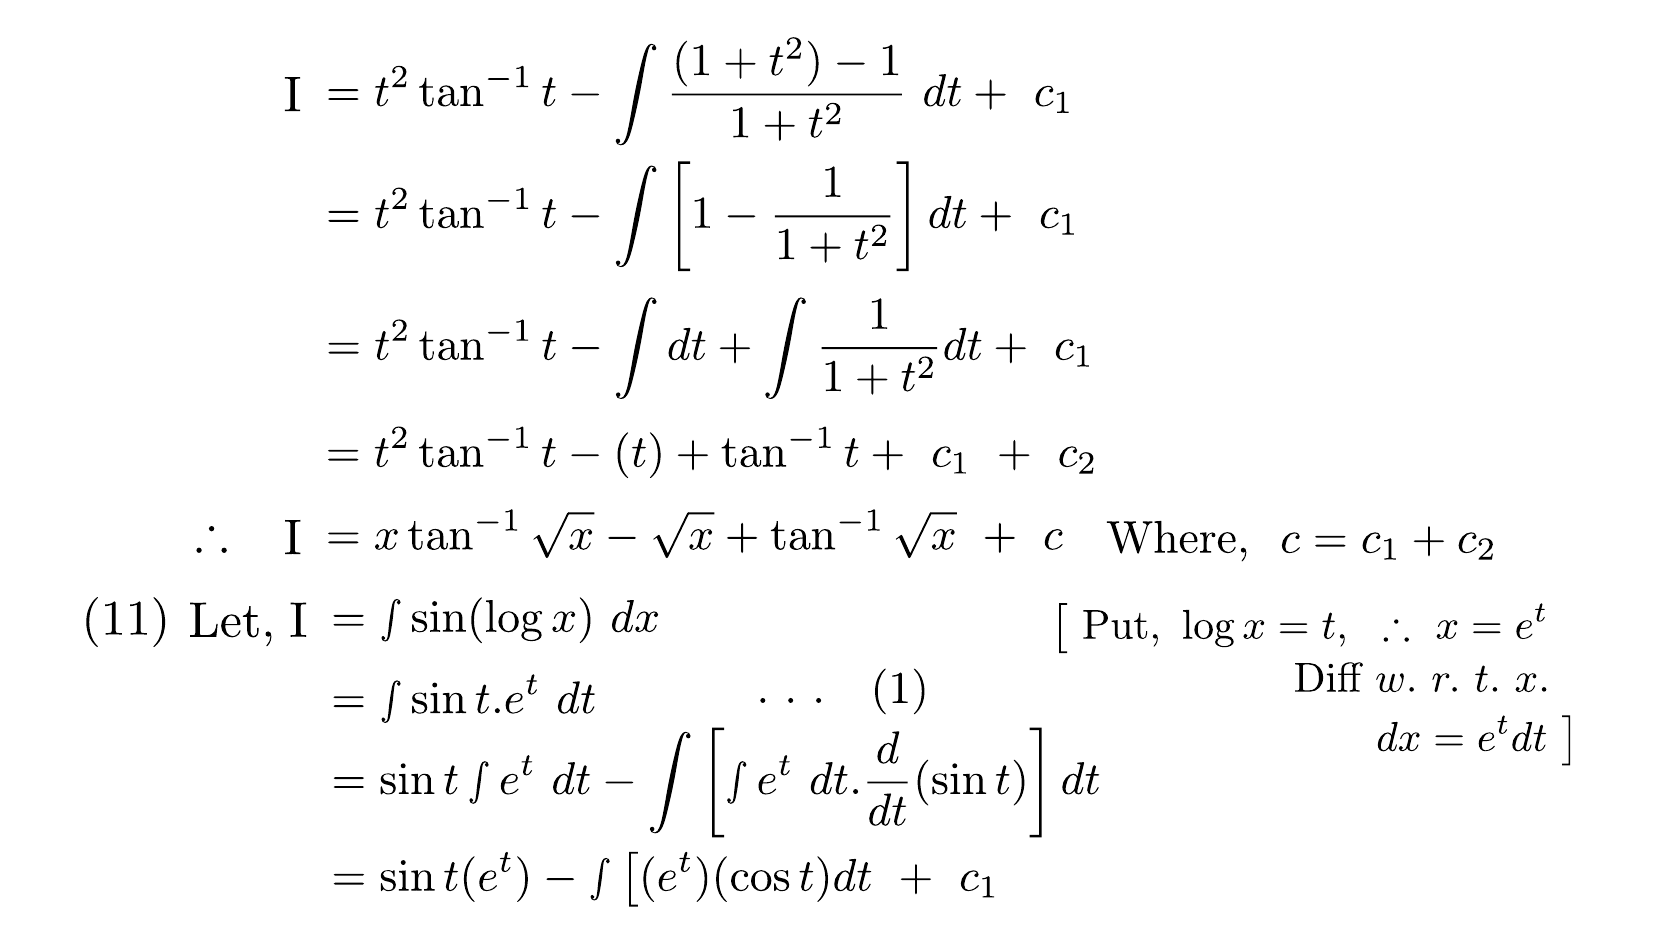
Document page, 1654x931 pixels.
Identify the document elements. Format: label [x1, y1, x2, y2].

text_box [1106, 520, 1493, 562]
text_box [327, 161, 1074, 272]
text_box [1052, 603, 1545, 654]
text_box [327, 37, 1069, 146]
text_box [333, 851, 995, 907]
text_box [327, 509, 1063, 559]
text_box [1377, 715, 1571, 766]
text_box [285, 519, 301, 555]
text_box [333, 727, 1100, 838]
text_box [290, 602, 307, 637]
text_box [758, 668, 925, 715]
text_box [327, 426, 1094, 479]
text_box [333, 597, 659, 644]
text_box [196, 526, 227, 553]
text_box [333, 674, 596, 723]
text_box [1295, 662, 1547, 693]
text_box [83, 597, 166, 648]
text_box [190, 602, 272, 647]
title [47, 36, 1607, 905]
text_box [328, 297, 1089, 399]
text_box [284, 77, 301, 112]
